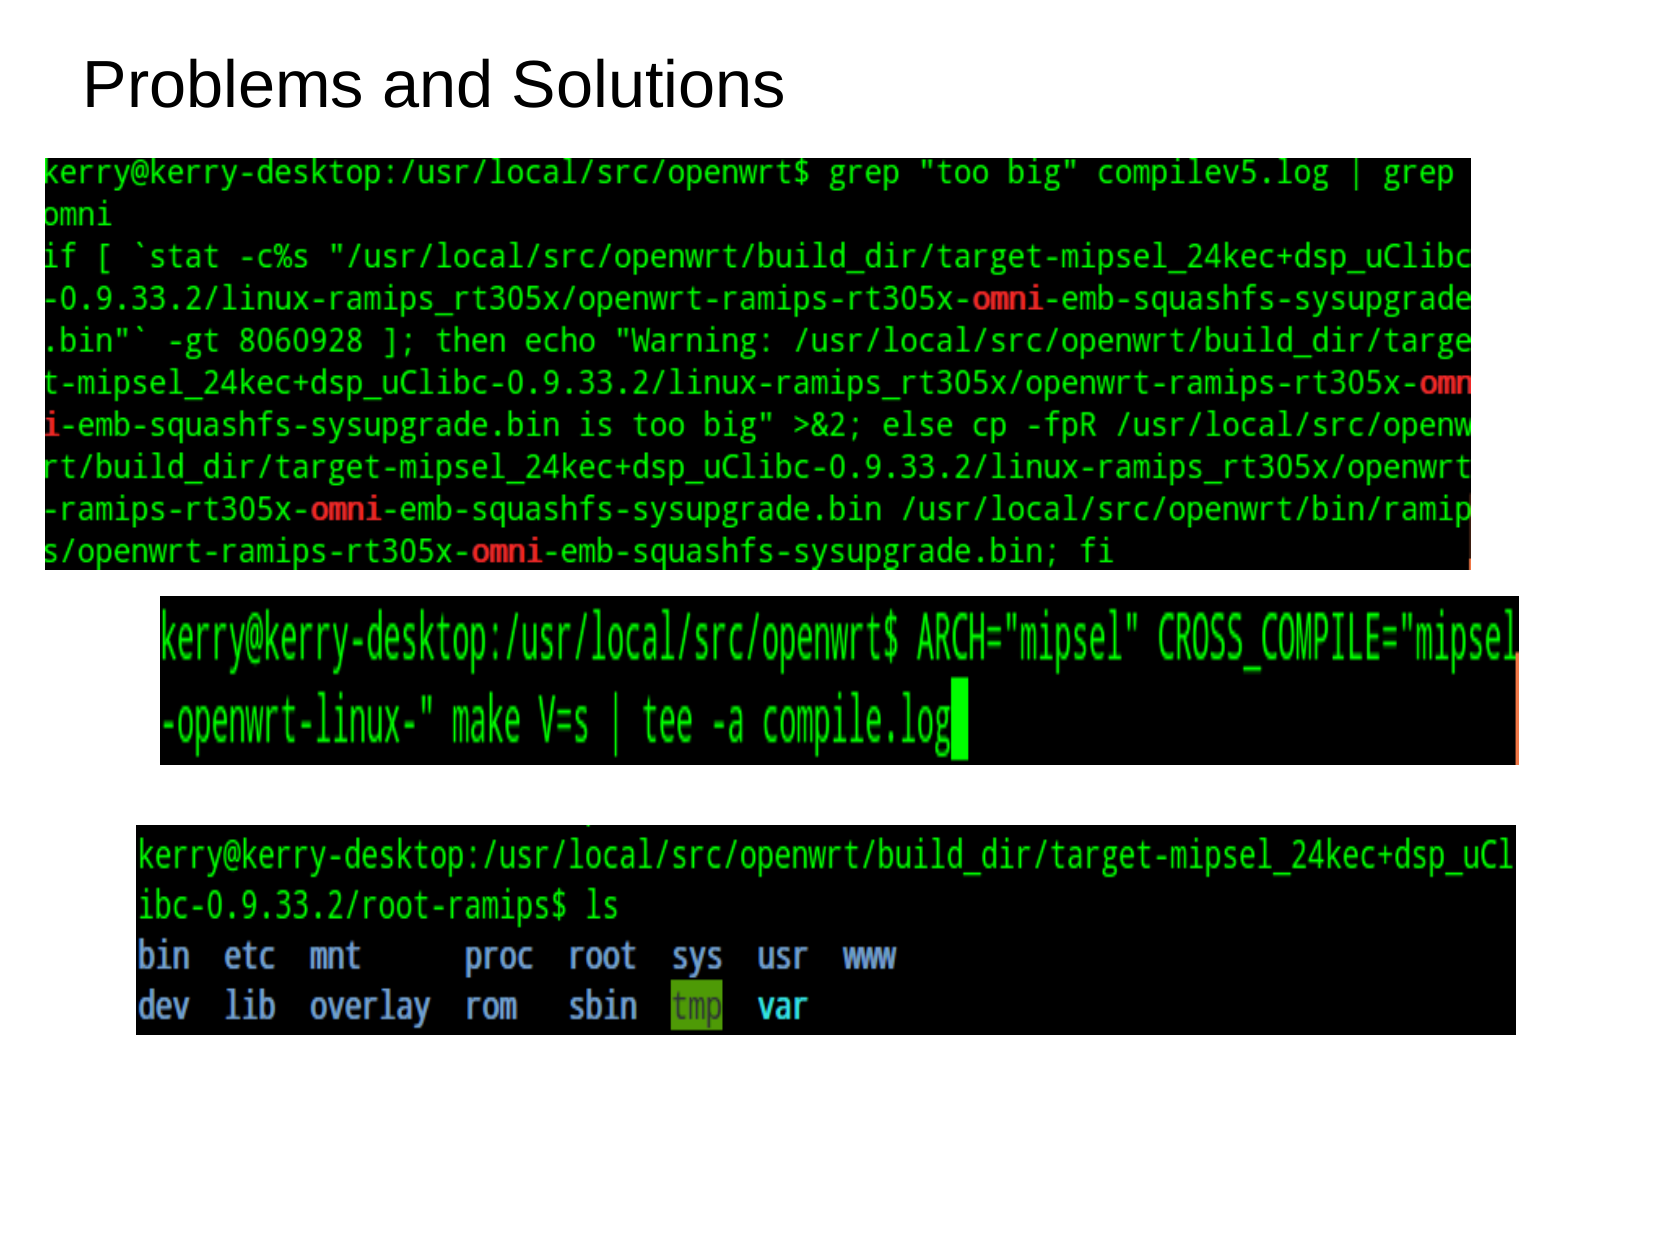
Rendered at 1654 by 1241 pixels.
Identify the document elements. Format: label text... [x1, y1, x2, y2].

picture [136, 825, 1516, 1036]
picture [45, 158, 1471, 571]
title Problems and Solutions [82, 47, 1571, 122]
picture [160, 596, 1519, 766]
